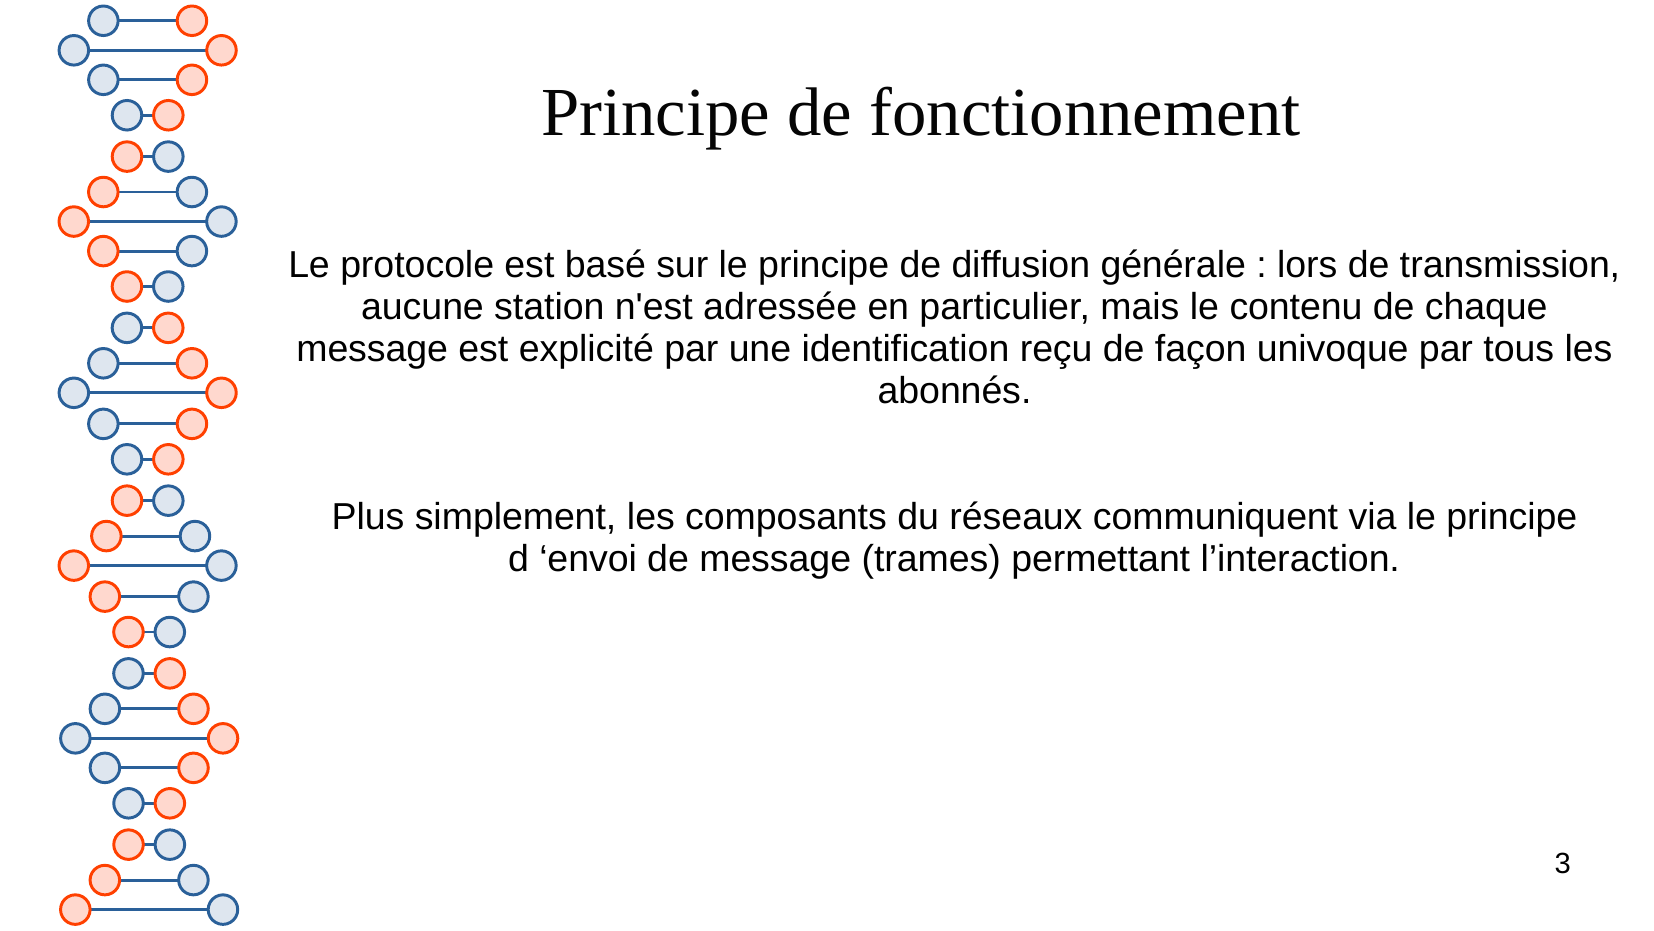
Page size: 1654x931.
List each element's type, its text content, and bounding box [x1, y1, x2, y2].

title Principe de fonctionnement [265, 35, 1595, 189]
text_box Le protocole est basé sur le principe de diffusion générale : lors de transmission, aucune station n'est adressée en particulier, mais le contenu de chaque message est explicité par une identification reçu de façon univoque par tous les abonnés. Plus simplement, les composants du réseaux communiquent via le principe d ‘envoi de message (trames) permettant l’interaction. [265, 236, 1644, 768]
